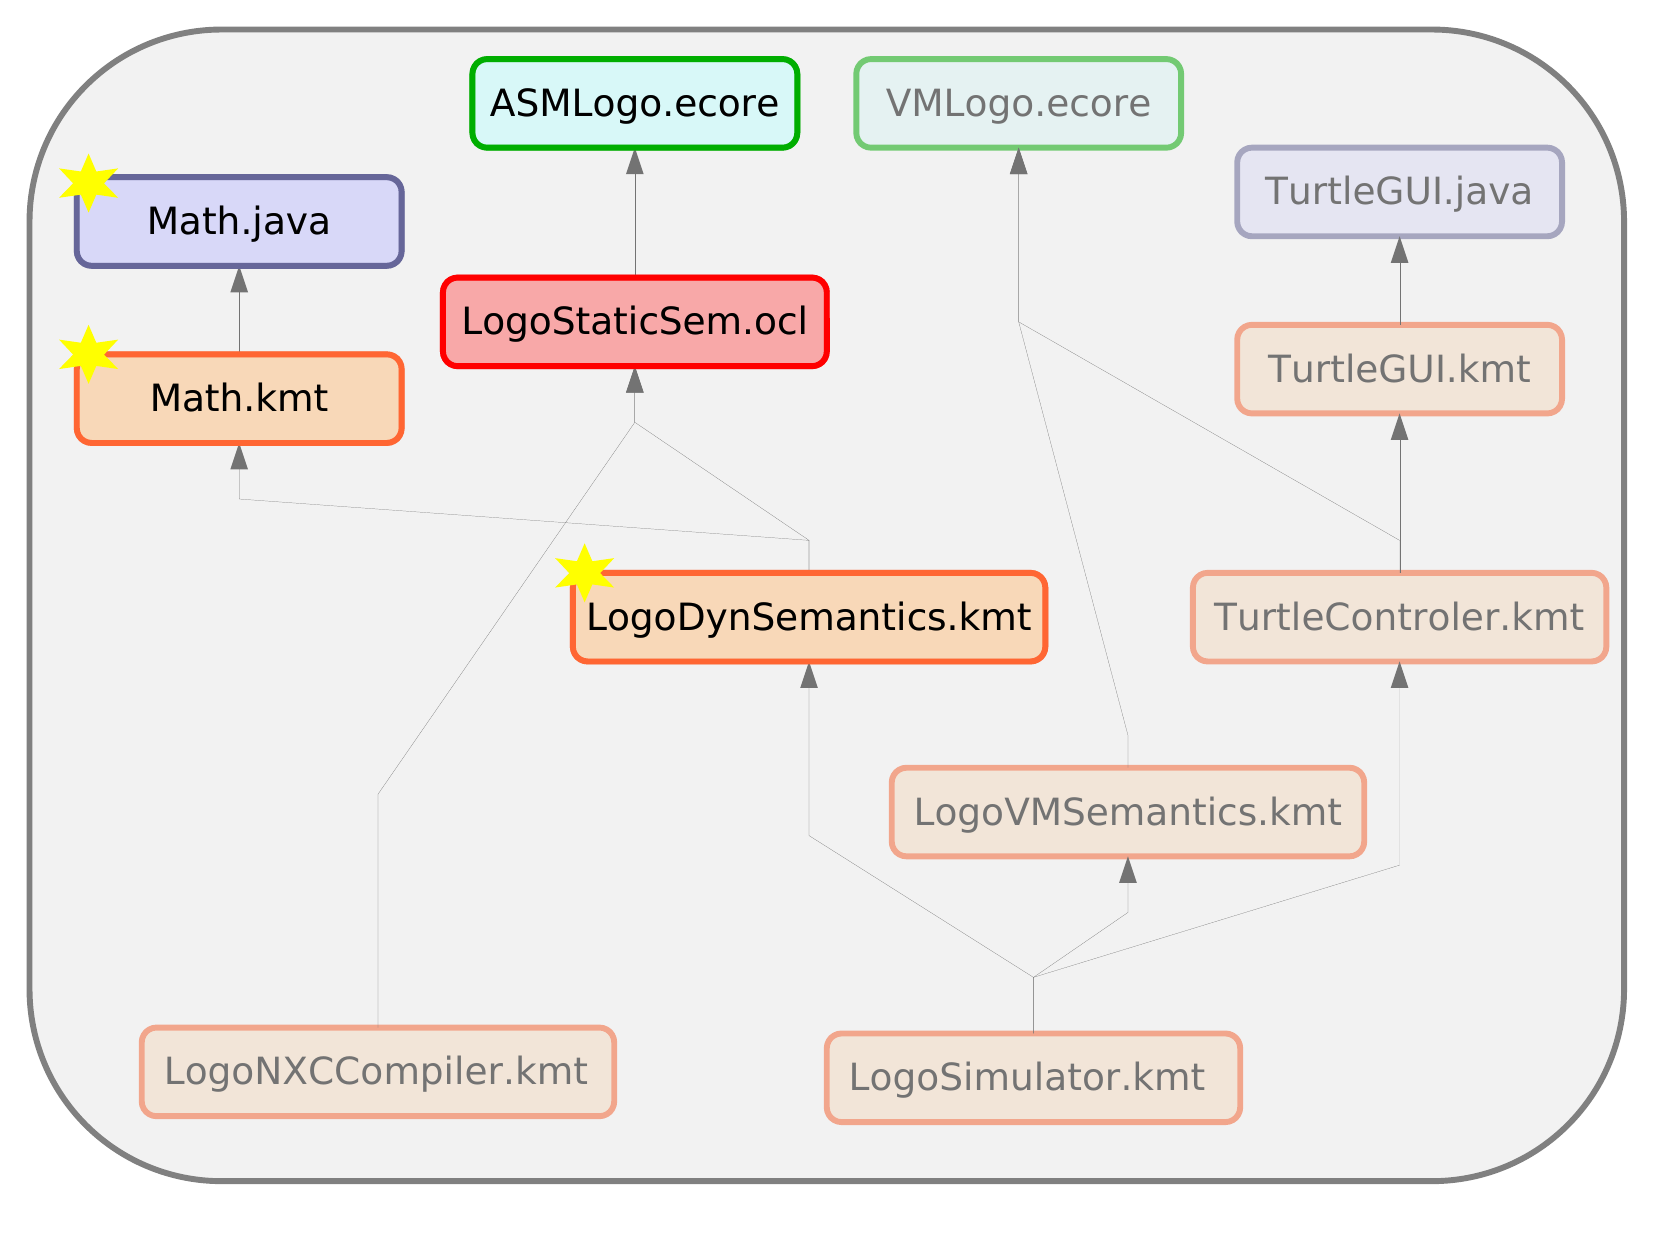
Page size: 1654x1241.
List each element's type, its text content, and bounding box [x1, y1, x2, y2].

text_box LogoStaticSem.ocl [442, 277, 827, 367]
text_box Math.kmt [76, 354, 402, 443]
text_box ASMLogo.ecore [472, 59, 798, 148]
text_box [29, 29, 1625, 1182]
text_box Math.java [76, 177, 402, 266]
text_box LogoDynSemantics.kmt [572, 572, 1046, 662]
